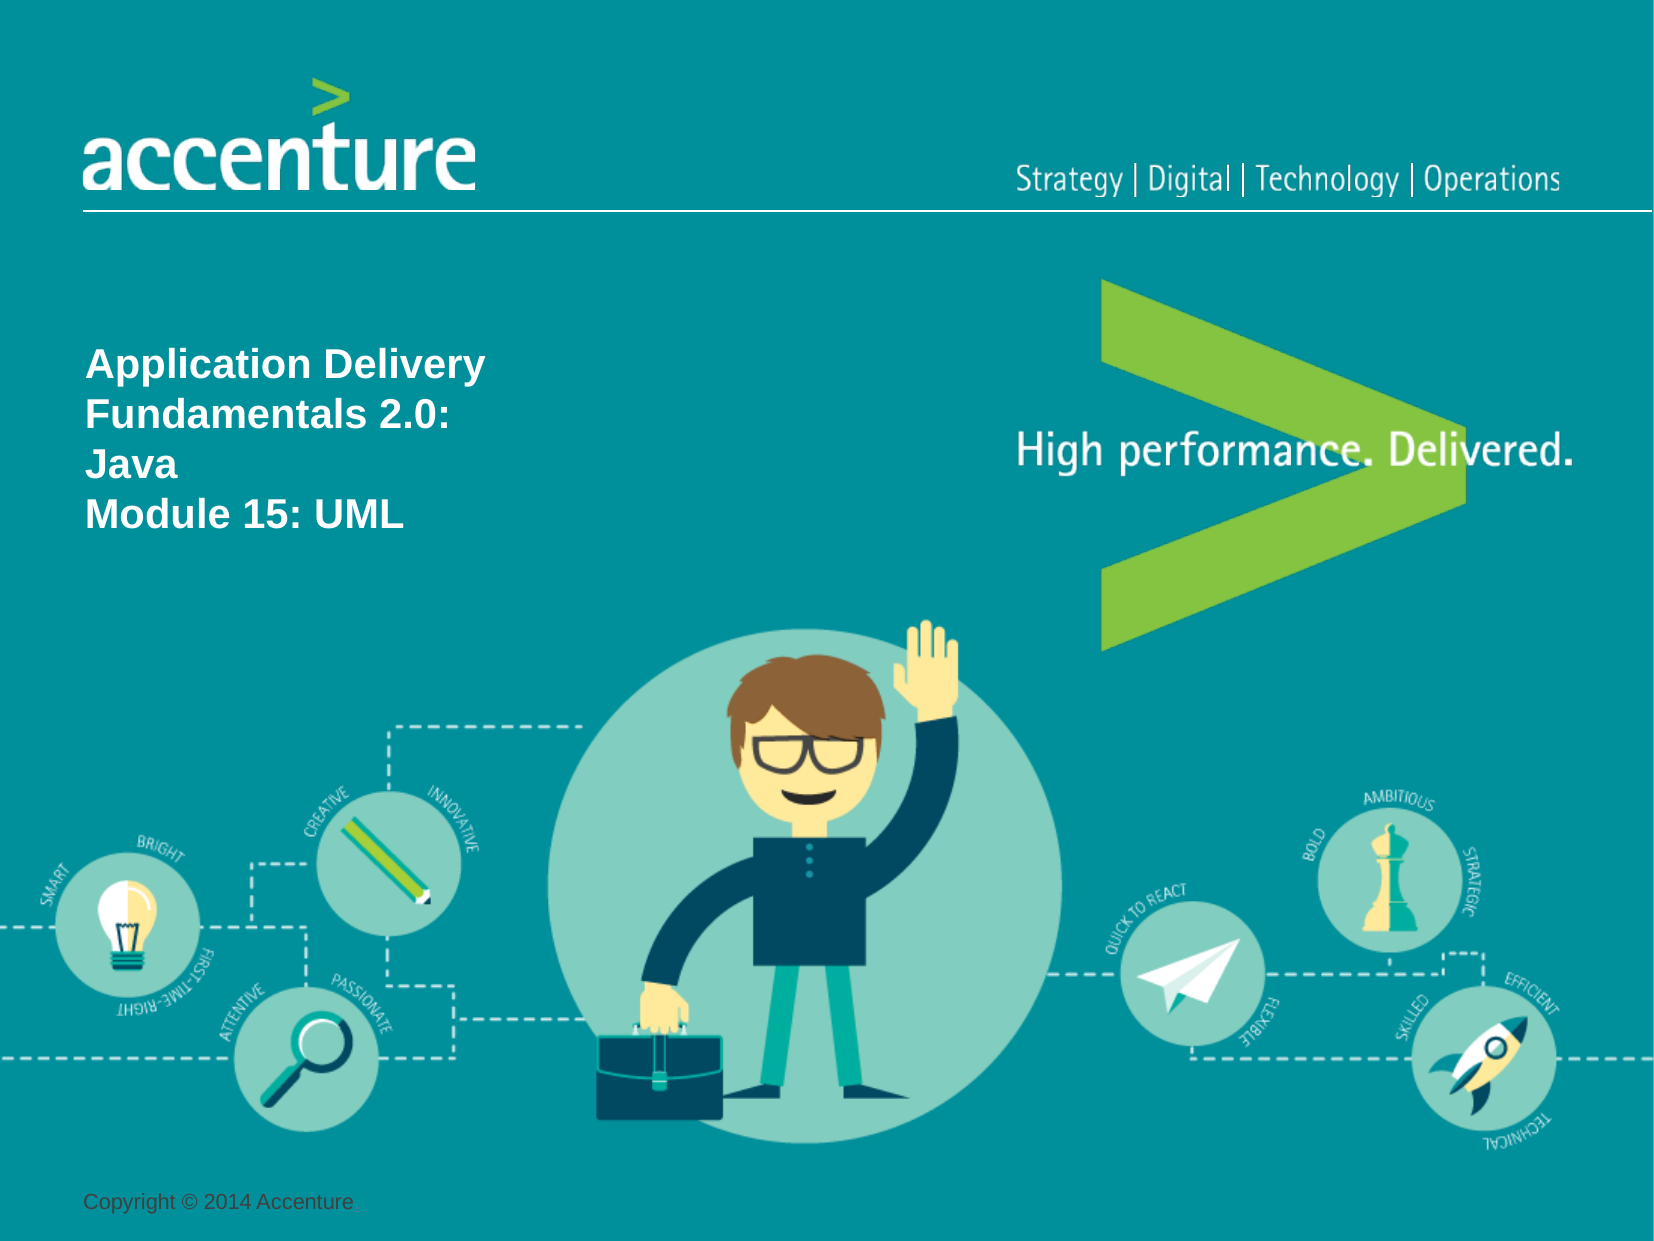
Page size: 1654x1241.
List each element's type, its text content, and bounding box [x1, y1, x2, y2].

picture [0, 0, 1654, 1241]
title Application Delivery Fundamentals 2.0: Java Module 15: UML [84, 329, 747, 434]
